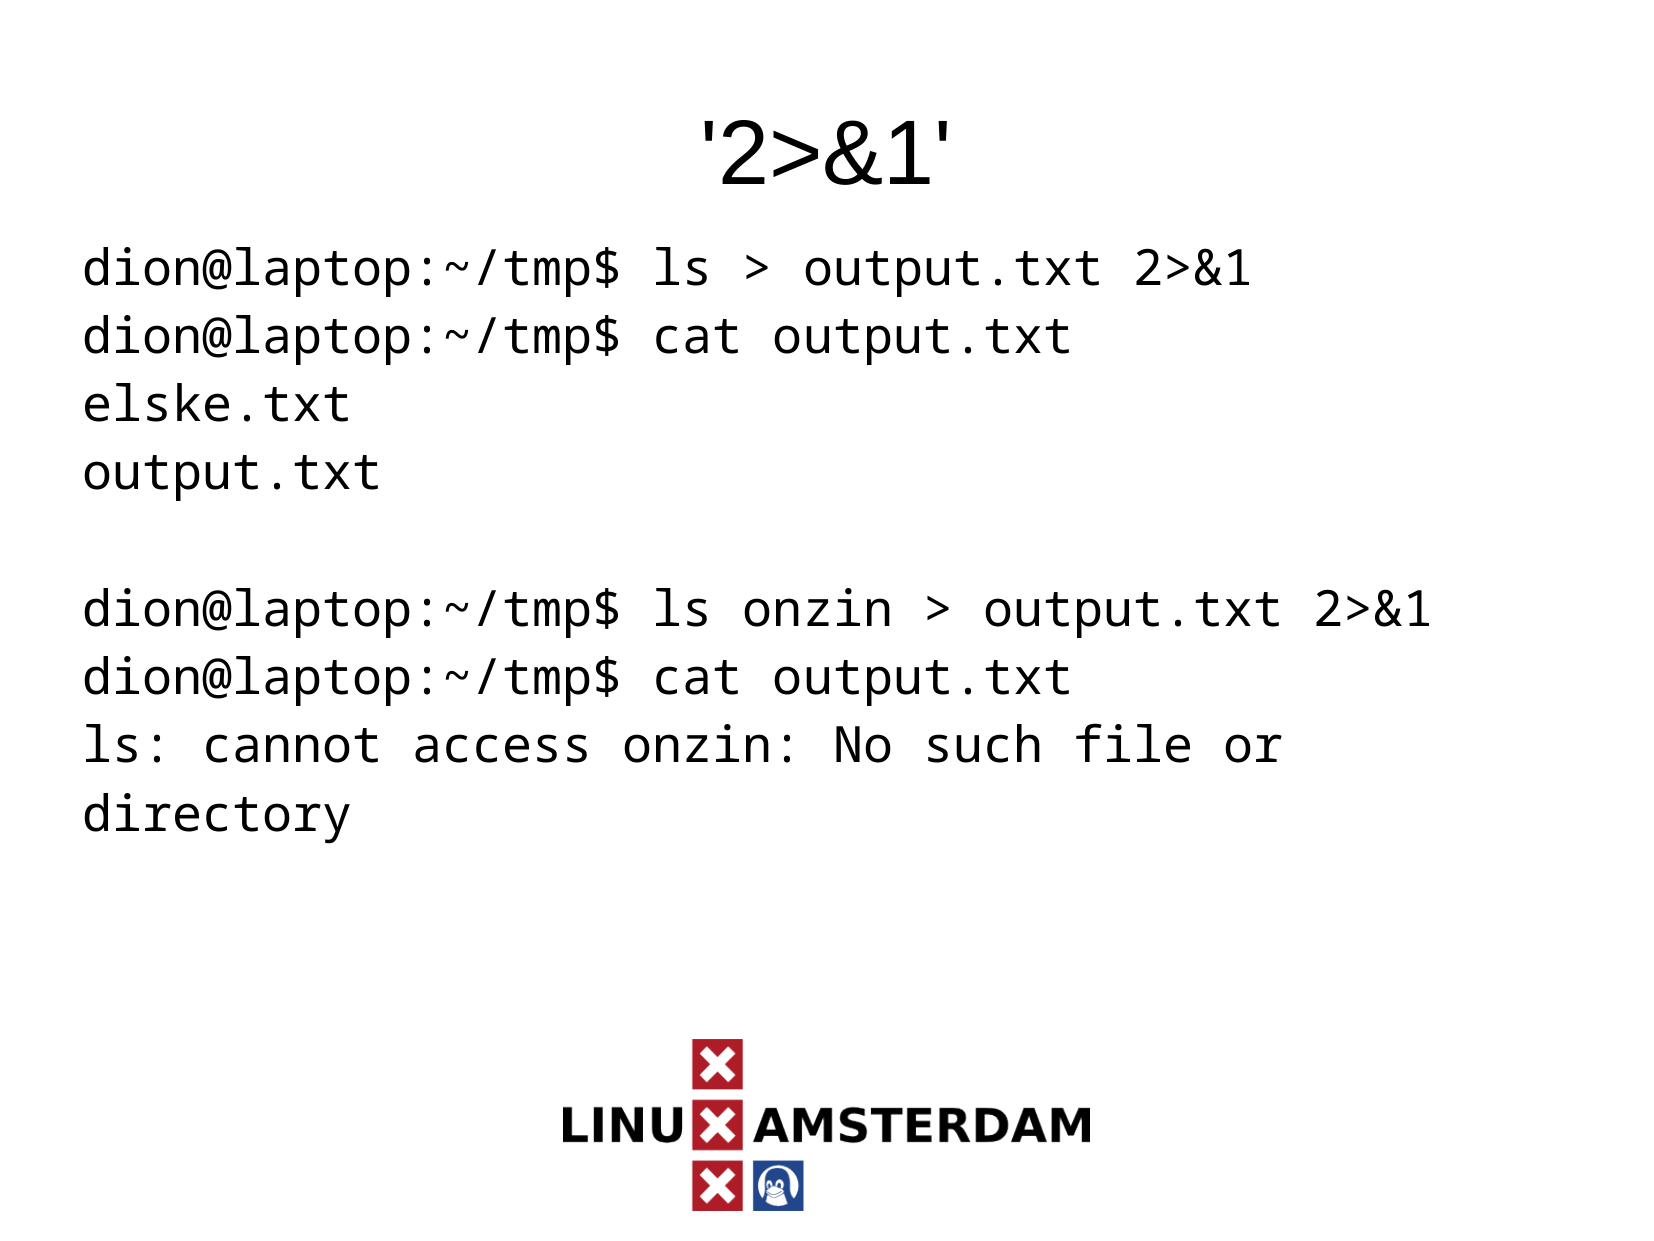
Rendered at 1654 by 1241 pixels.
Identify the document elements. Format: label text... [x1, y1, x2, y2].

subtitle dion@laptop:~/tmp$ ls > output.txt 2>&1 dion@laptop:~/tmp$ cat output.txt elske.txt output.txt dion@laptop:~/tmp$ ls onzin > output.txt 2>&1 dion@laptop:~/tmp$ cat output.txt ls: cannot access onzin: No such file or directory [82, 288, 1571, 1012]
picture [563, 1039, 1090, 1211]
title '2>&1' [82, 49, 1571, 257]
